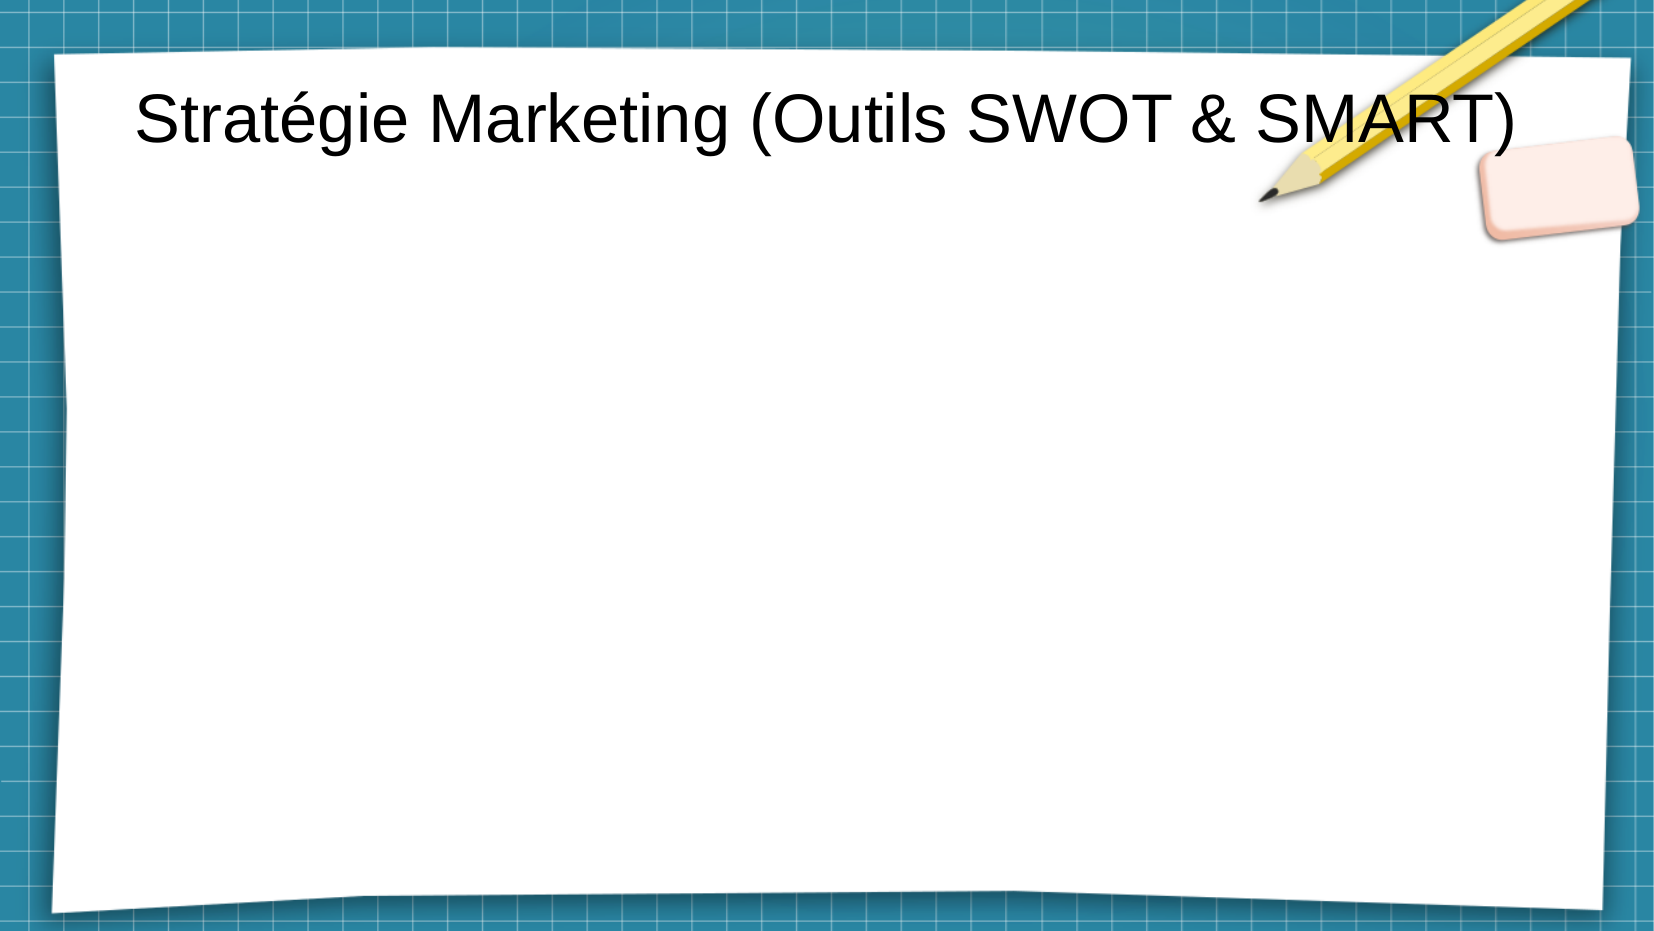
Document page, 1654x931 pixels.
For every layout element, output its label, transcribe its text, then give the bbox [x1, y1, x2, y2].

title Stratégie Marketing (Outils SWOT & SMART) [82, 37, 1571, 193]
